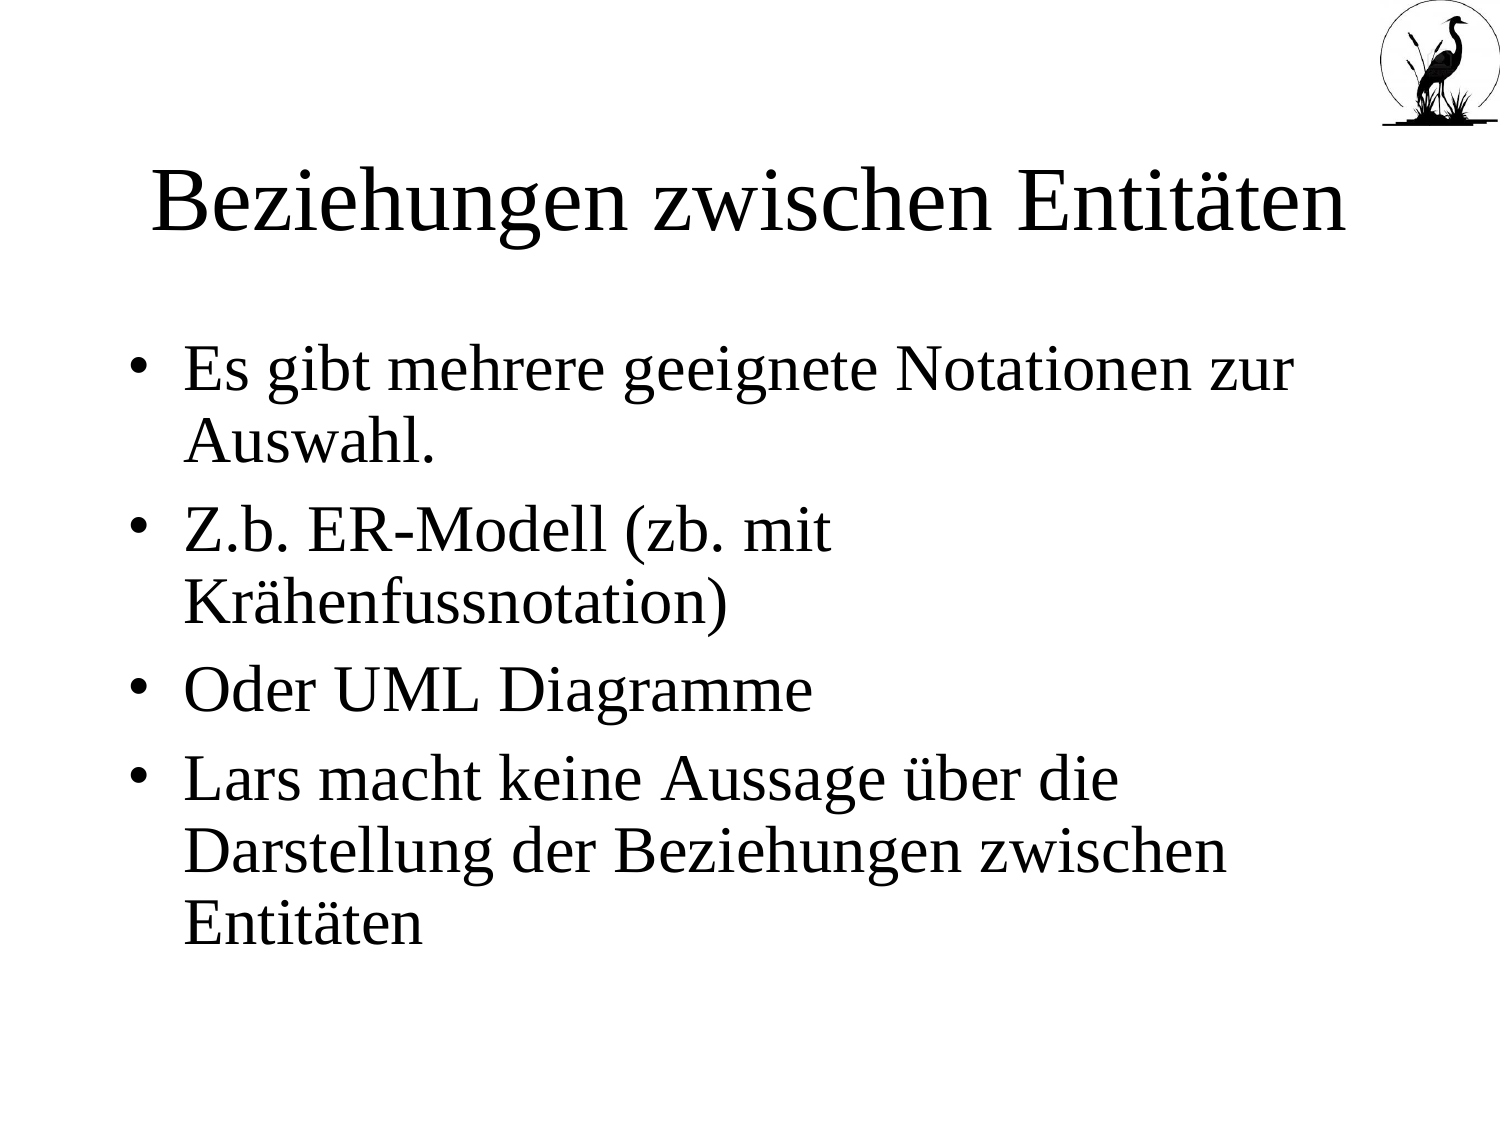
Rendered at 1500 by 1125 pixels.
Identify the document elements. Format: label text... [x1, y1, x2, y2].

picture [1380, 0, 1500, 126]
title Beziehungen zwischen Entitäten [112, 99, 1388, 288]
list Es gibt mehrere geeignete Notationen zur Auswahl. Z.b. ER-Modell (zb. mit Krähenfussnotation) Oder UML Diagramme Lars macht keine Aussage über die Darstellung der Beziehungen zwischen Entitäten [112, 324, 1388, 1001]
